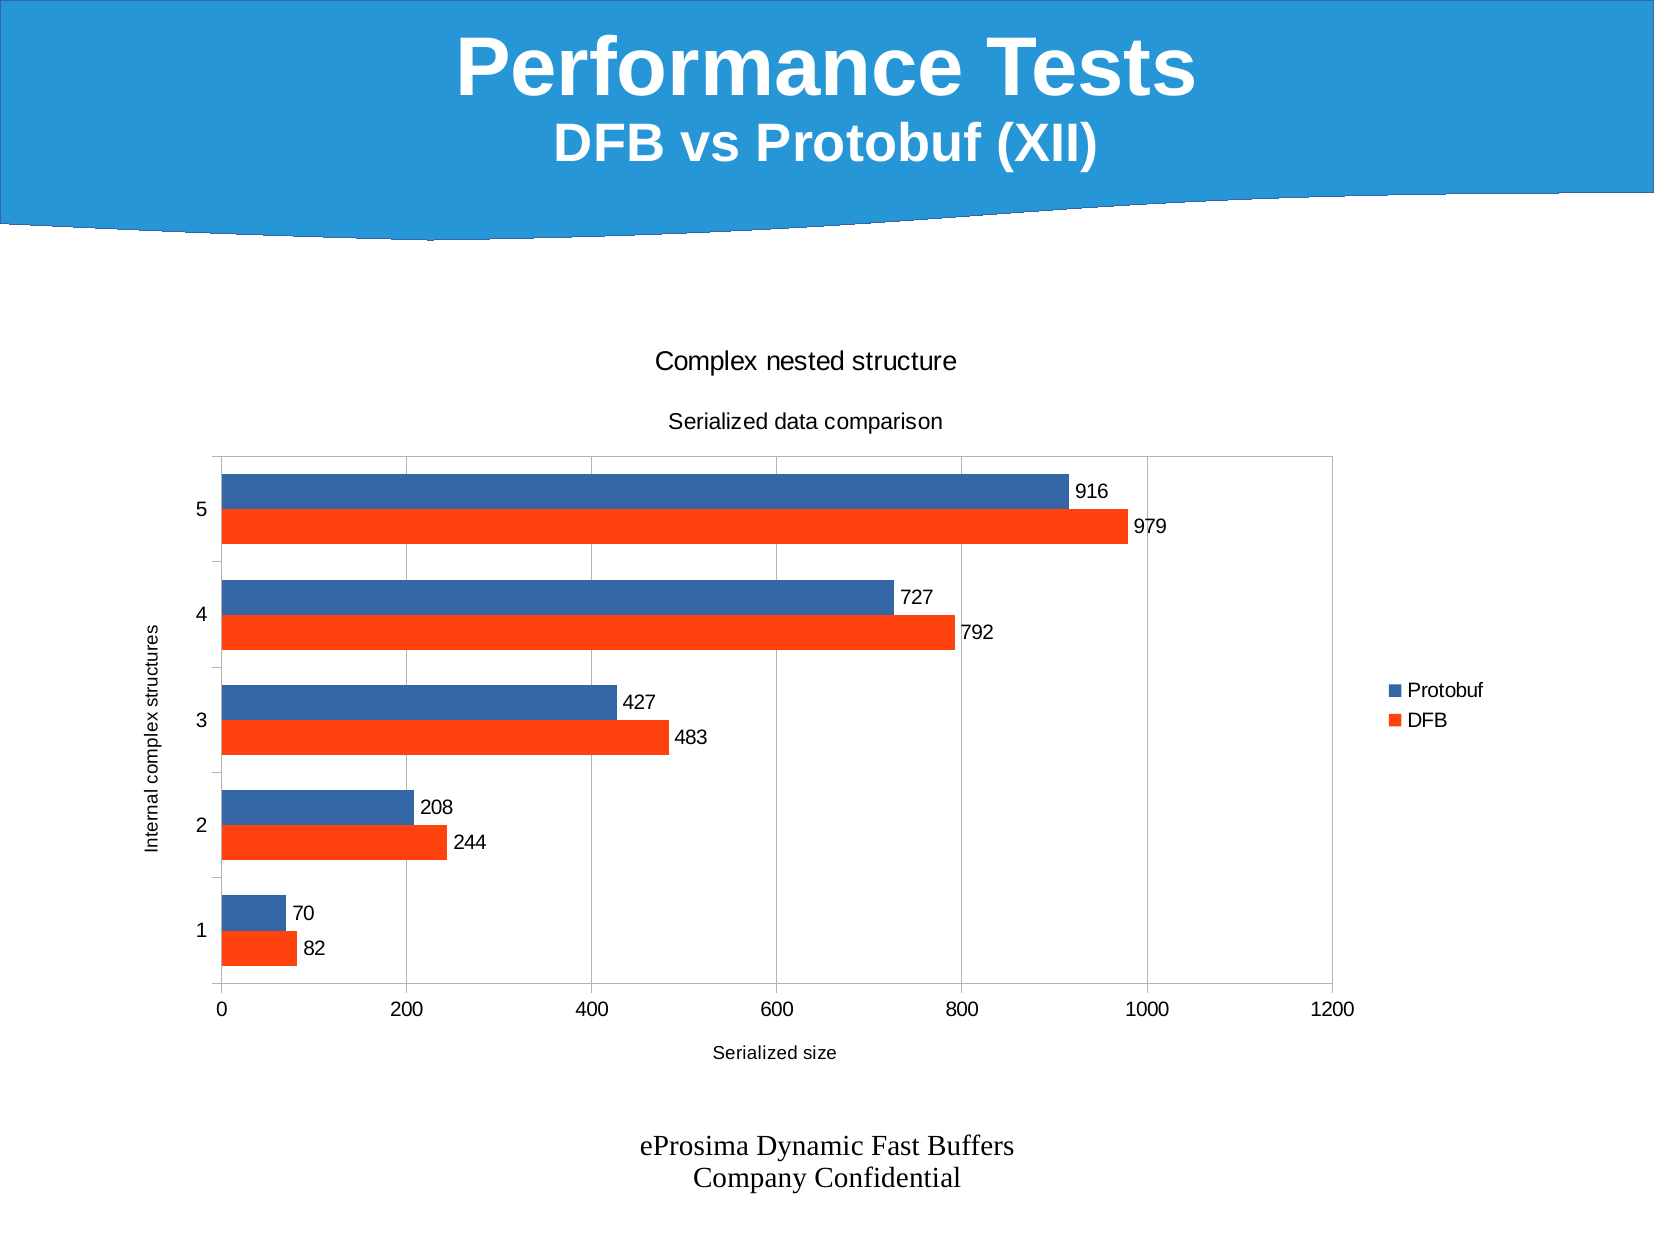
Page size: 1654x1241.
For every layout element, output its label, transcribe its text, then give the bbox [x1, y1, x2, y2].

text_box Performance Tests DFB vs Protobuf (XII) [0, 0, 1654, 241]
chart [108, 315, 1504, 1096]
